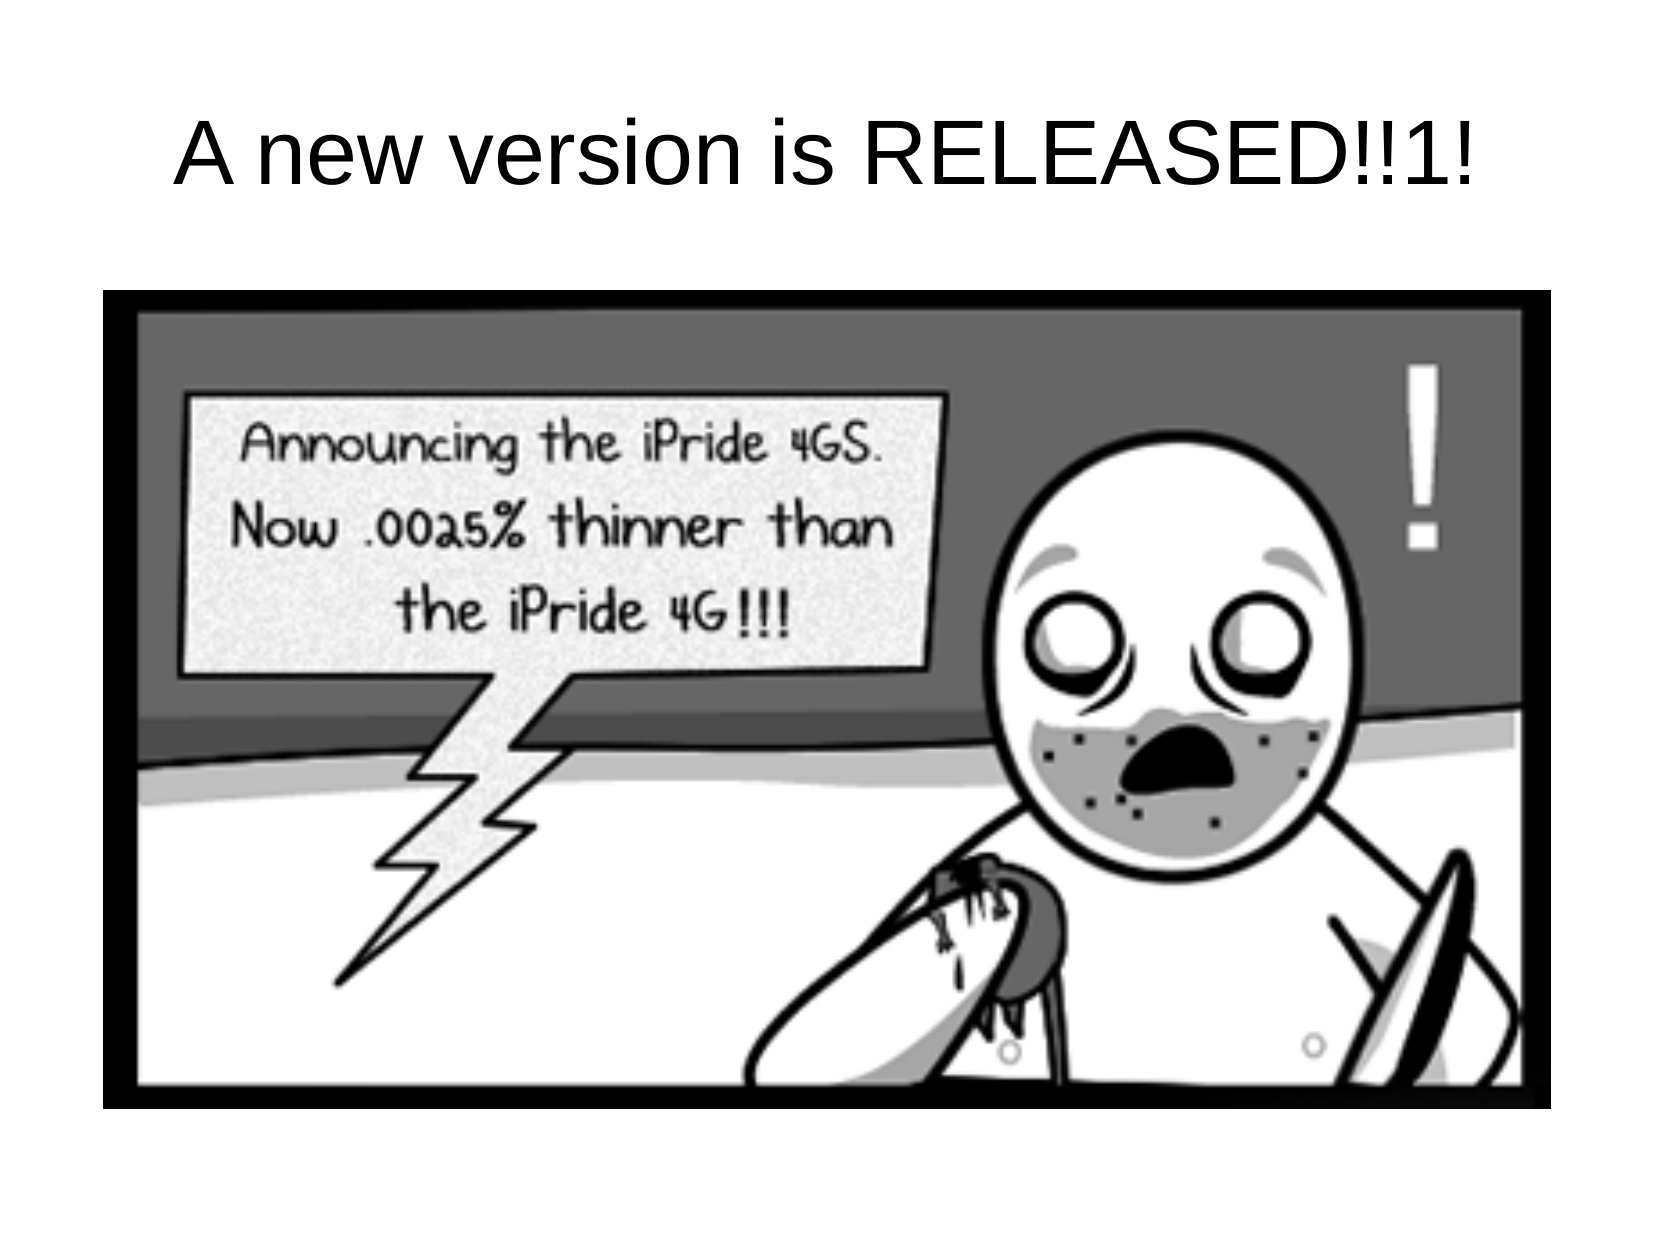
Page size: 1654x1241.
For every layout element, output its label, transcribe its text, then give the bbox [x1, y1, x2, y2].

picture [103, 290, 1551, 1109]
title A new version is RELEASED!!1! [82, 49, 1571, 257]
